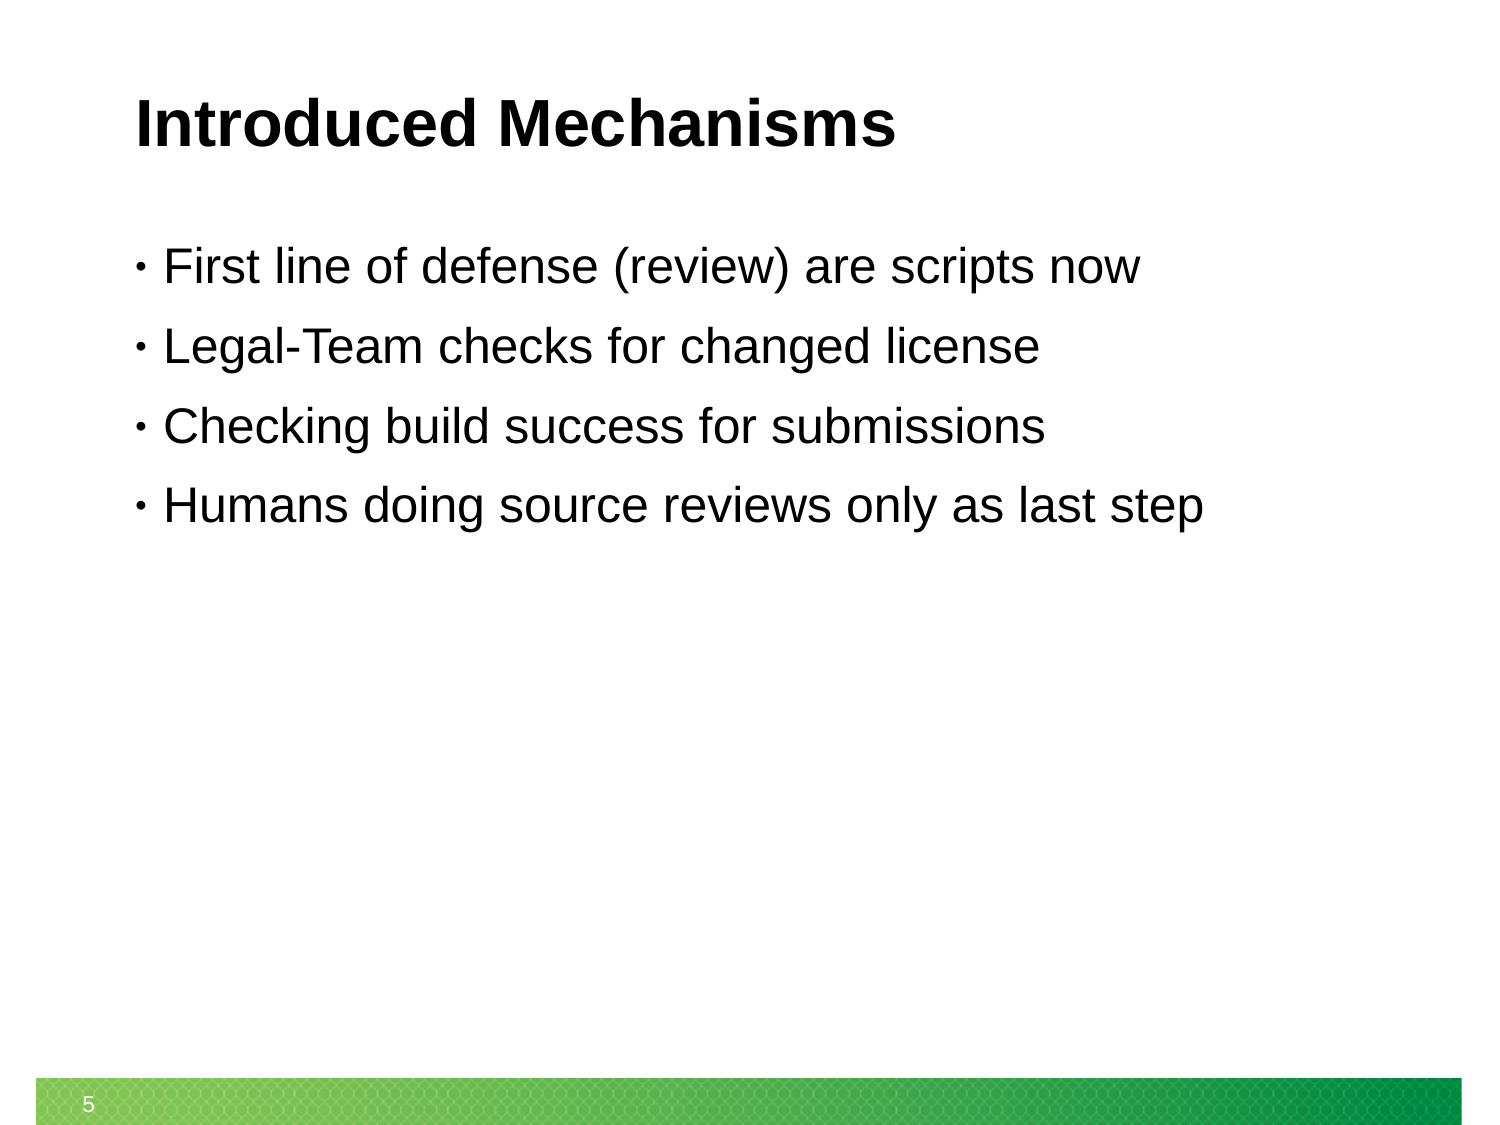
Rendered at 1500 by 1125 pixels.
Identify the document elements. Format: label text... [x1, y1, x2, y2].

picture [36, 1078, 1462, 1125]
title Introduced Mechanisms [135, 41, 1372, 204]
list First line of defense (review) are scripts now Legal-Team checks for changed license Checking build success for submissions Humans doing source reviews only as last step [135, 238, 1372, 892]
